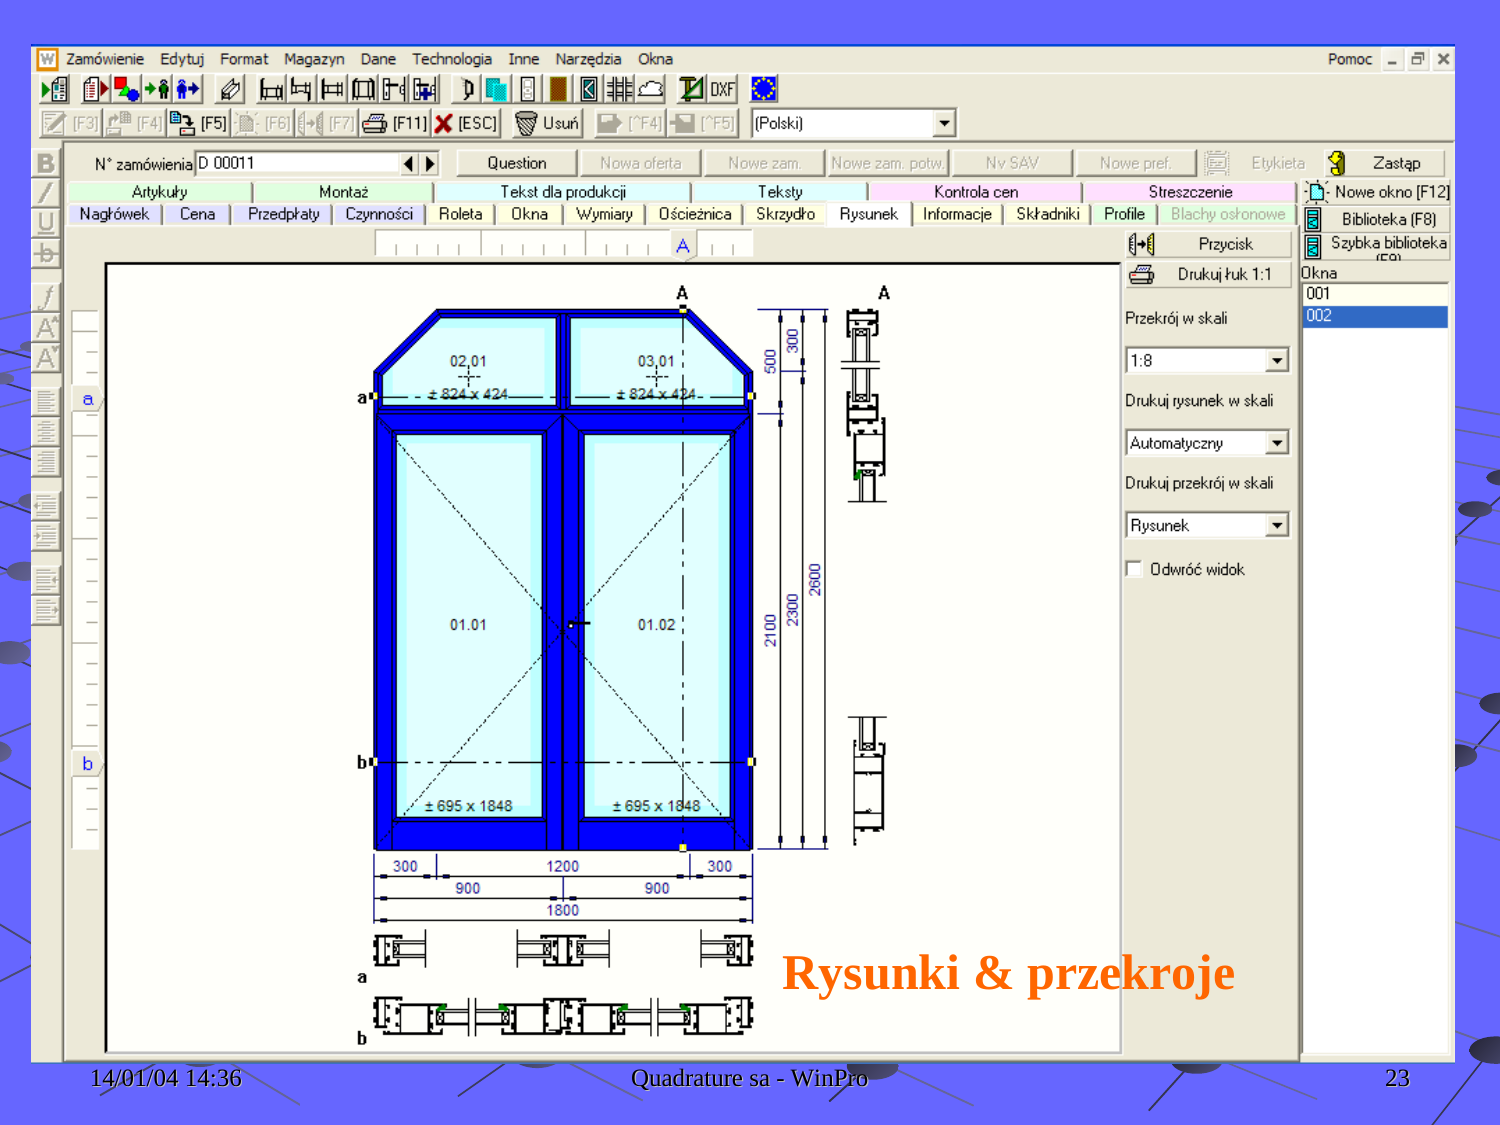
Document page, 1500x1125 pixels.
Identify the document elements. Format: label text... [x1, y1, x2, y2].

picture [31, 44, 1455, 1065]
text_box Rysunki & przekroje [782, 948, 1237, 1000]
